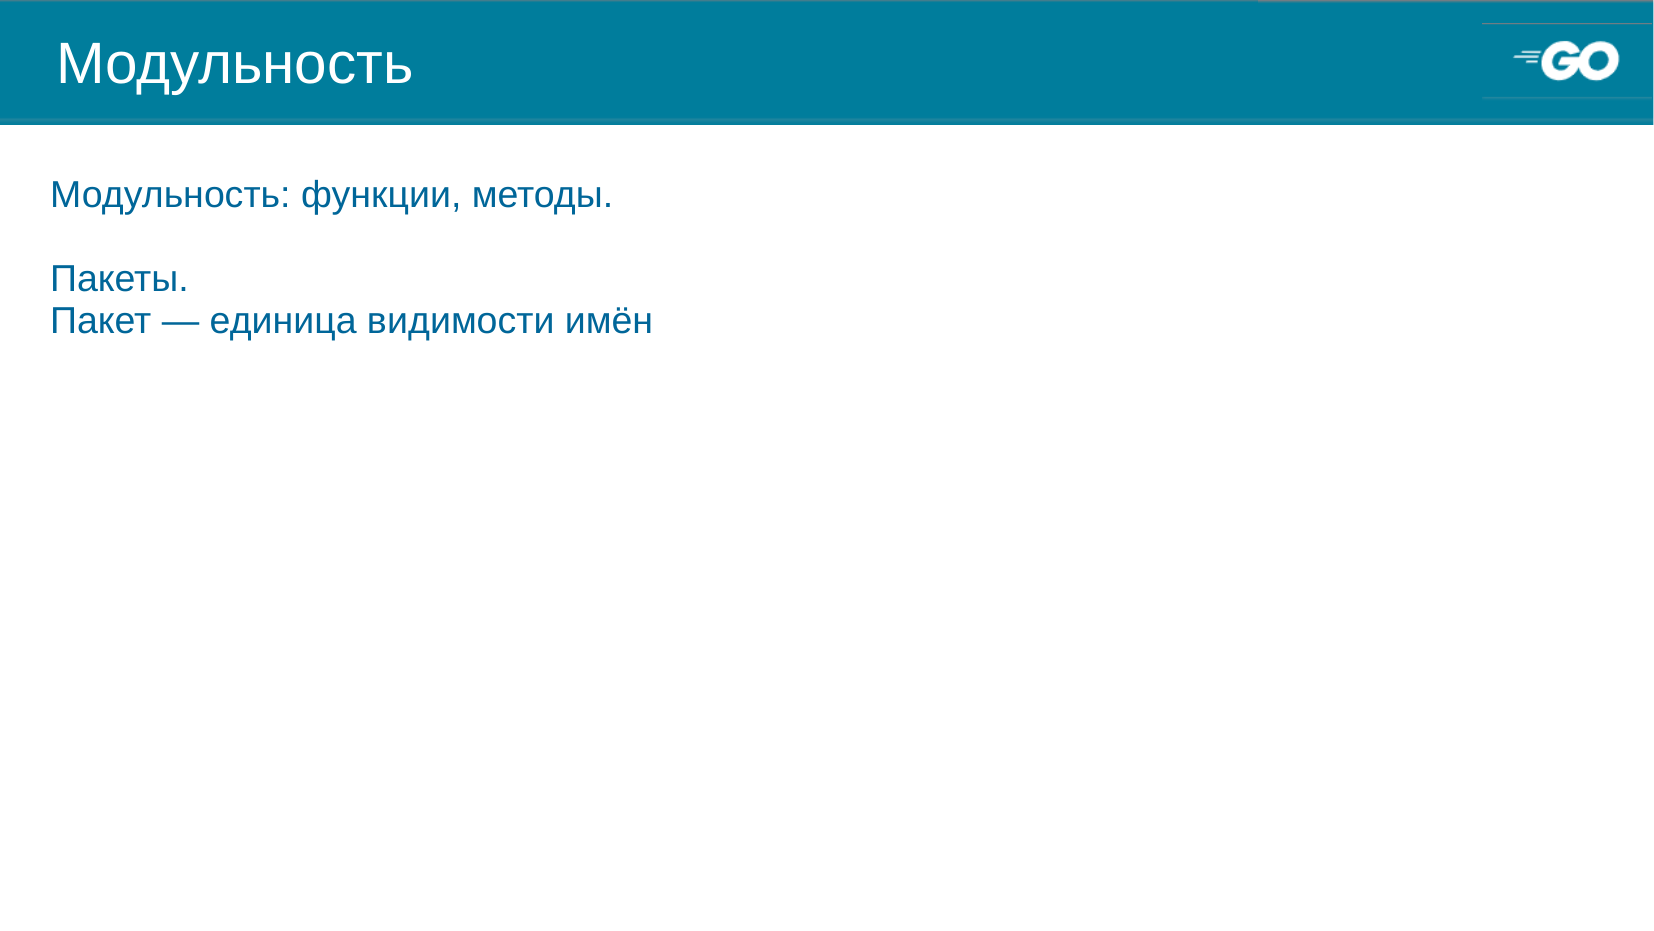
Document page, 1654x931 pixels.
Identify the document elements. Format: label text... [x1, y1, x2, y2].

text_box Модульность [41, 23, 1495, 104]
text_box Модульность: функции, методы. Пакеты. Пакет — единица видимости имён [35, 124, 1619, 898]
picture [1542, 41, 1619, 81]
